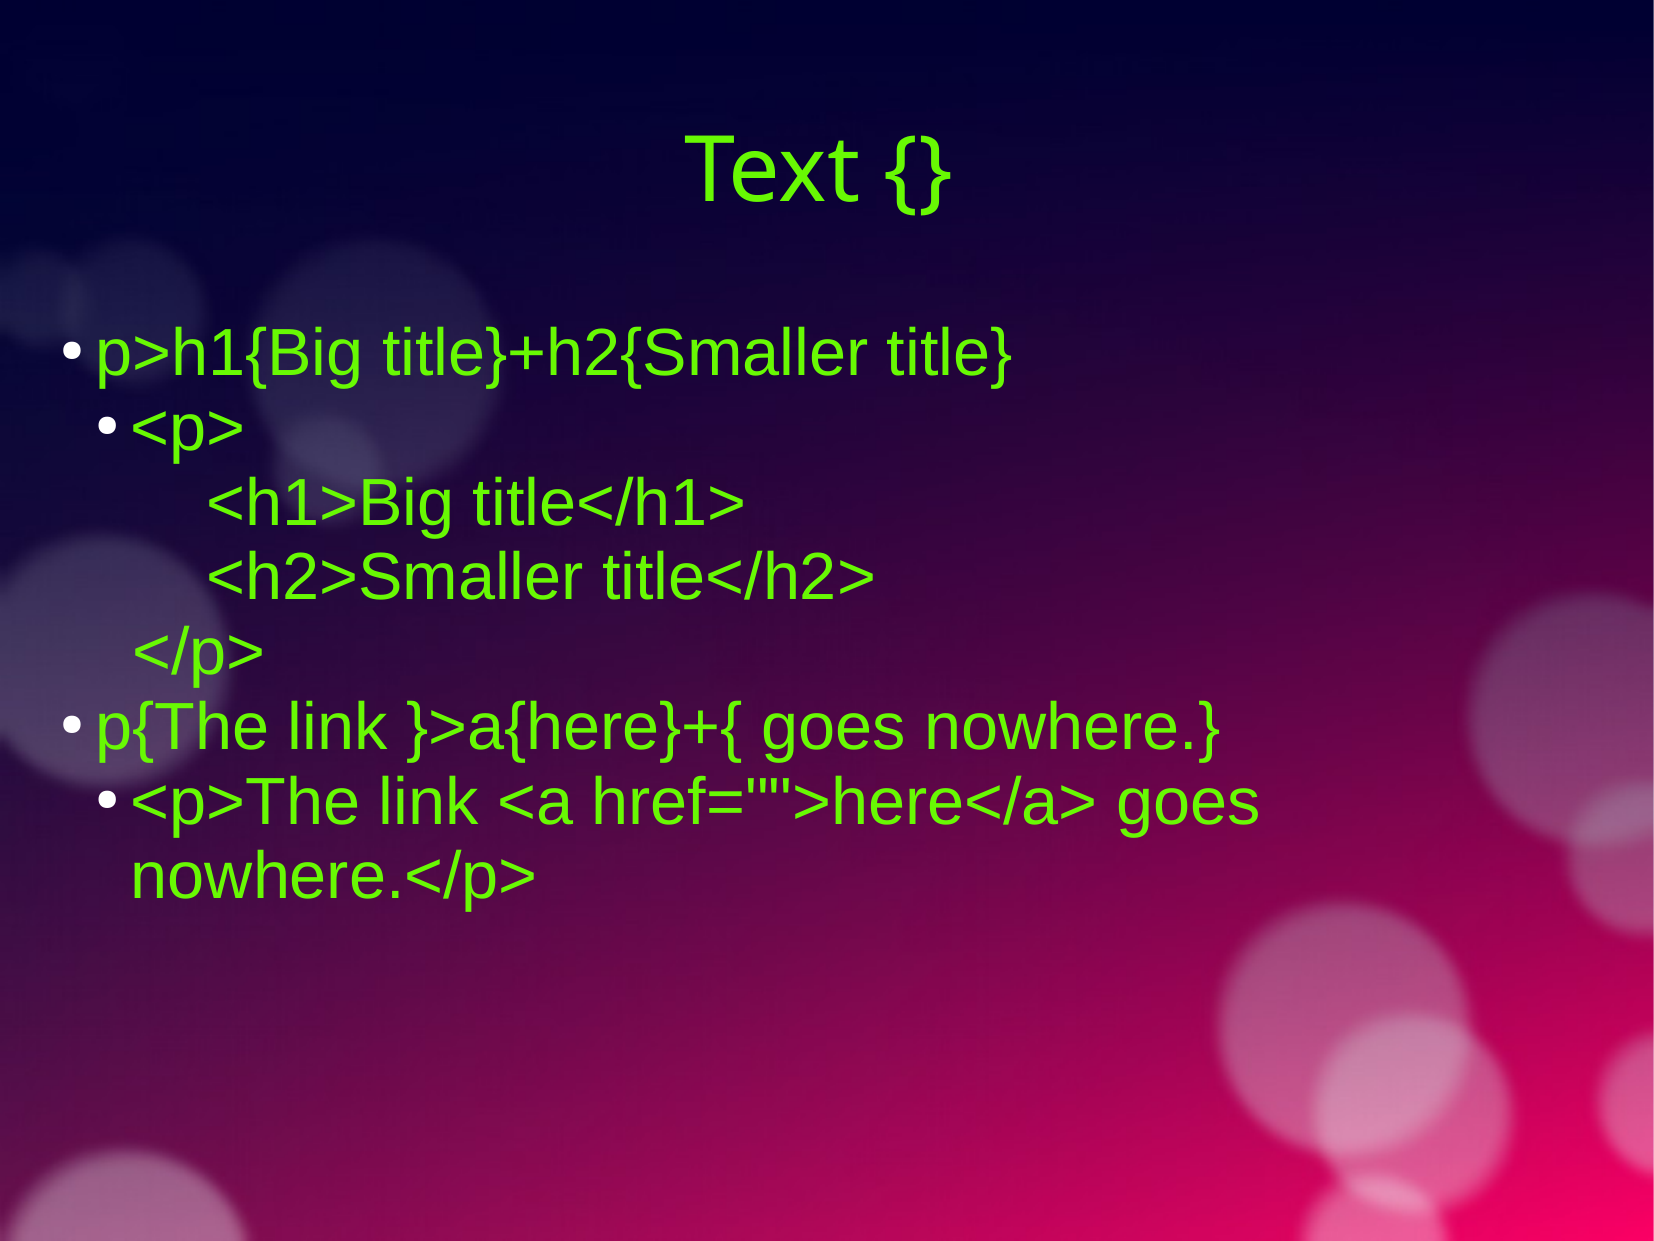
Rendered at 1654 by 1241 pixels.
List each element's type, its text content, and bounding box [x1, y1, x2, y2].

title Text {} [75, 62, 1564, 271]
picture [0, 0, 1654, 1241]
subtitle p>h1{Big title}+h2{Smaller title} <p> <h1>Big title</h1> <h2>Smaller title</h2> </p> p{The link }>a{here}+{ goes nowhere.} <p>The link <a href="">here</a> goes nowhere.</p> [60, 315, 1549, 988]
